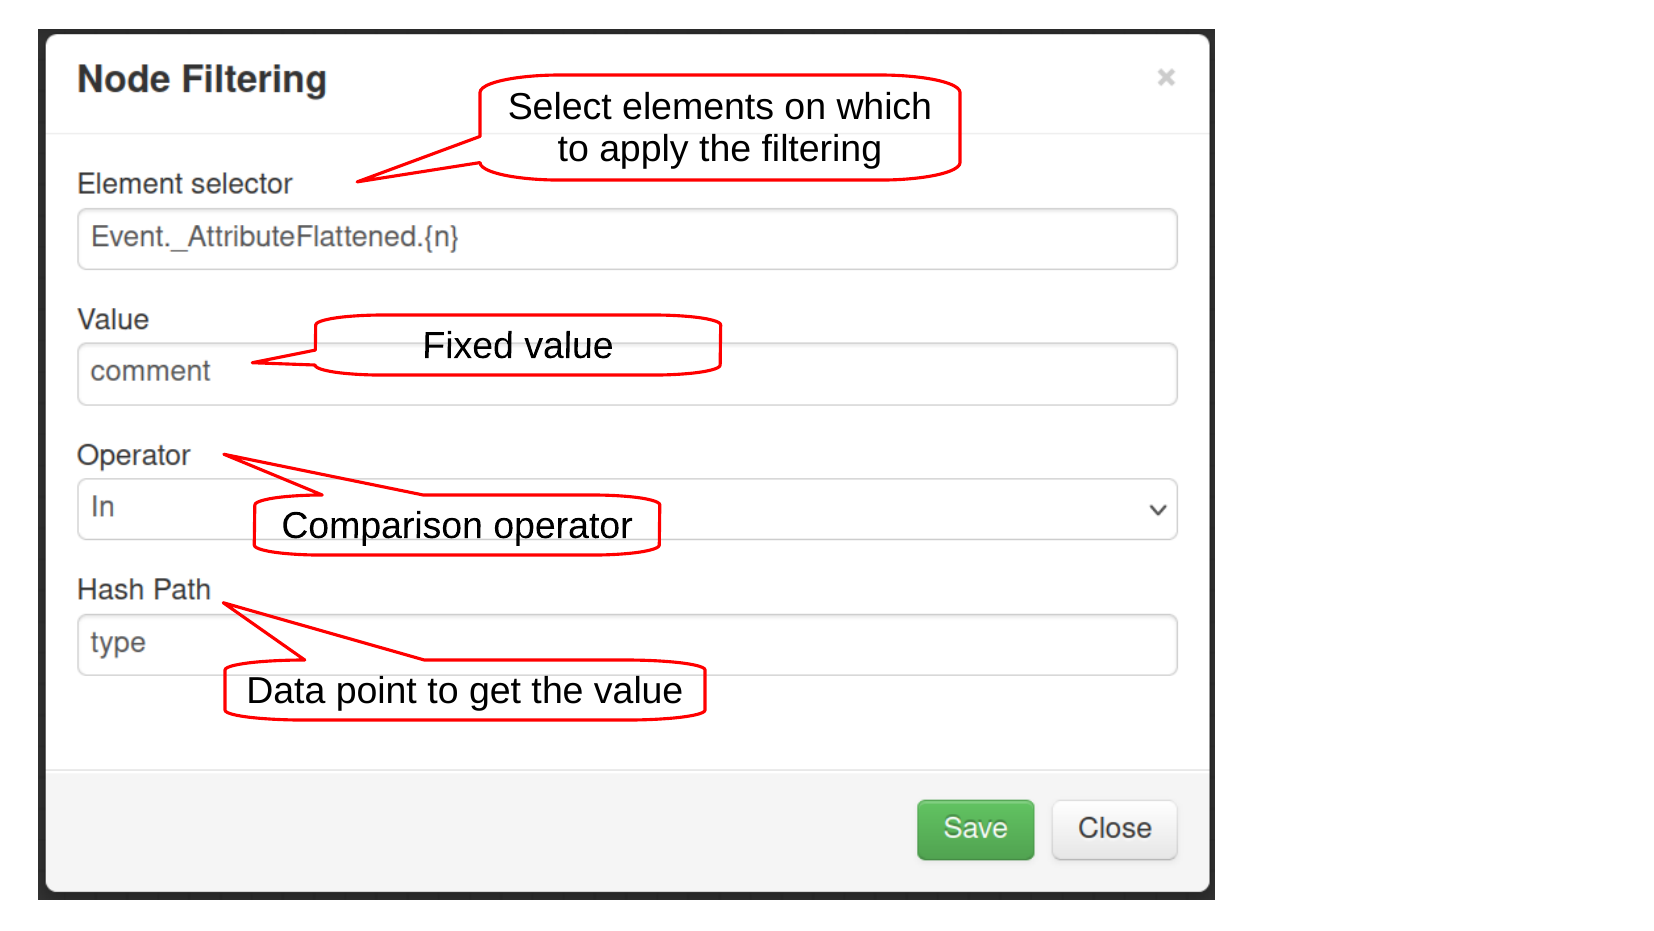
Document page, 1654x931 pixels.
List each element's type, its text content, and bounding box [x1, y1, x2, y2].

text_box Select elements on which to apply the filtering [357, 75, 961, 182]
text_box Fixed value [252, 315, 721, 376]
text_box Comparison operator [223, 454, 660, 556]
picture [38, 29, 1216, 901]
text_box Data point to get the value [223, 602, 706, 721]
